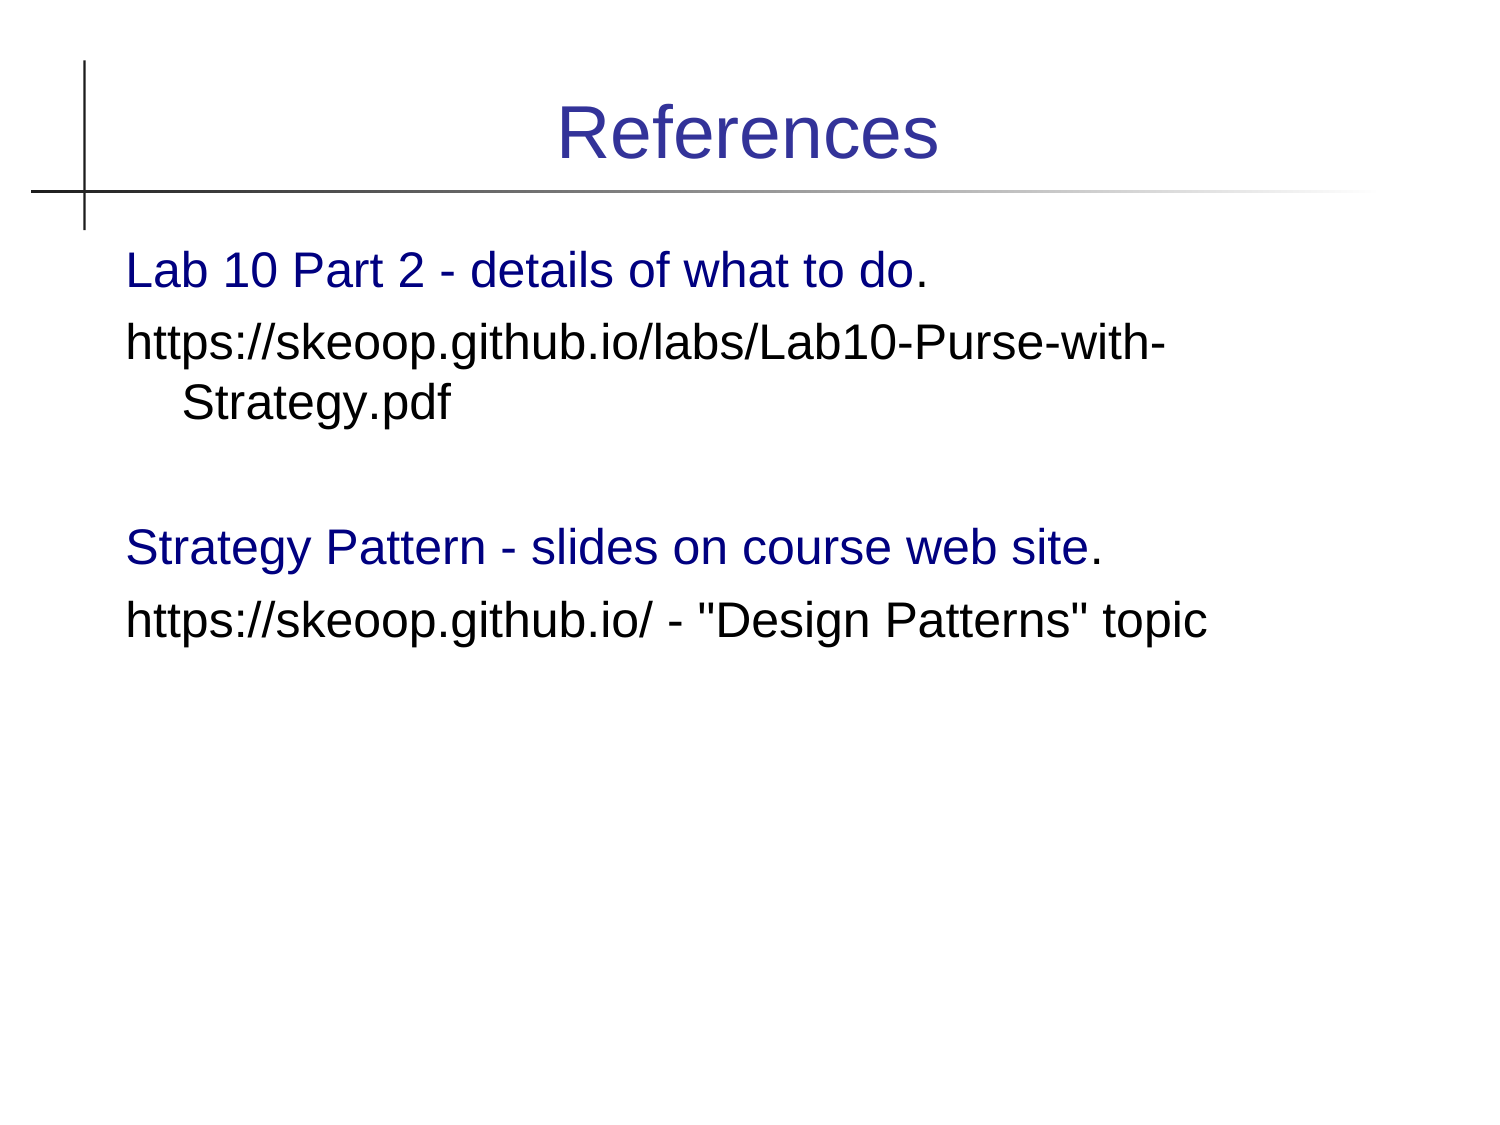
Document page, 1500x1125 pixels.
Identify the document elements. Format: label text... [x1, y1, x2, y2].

list Lab 10 Part 2 - details of what to do. https://skeoop.github.io/labs/Lab10-Purse-with-Strategy.pdf Strategy Pattern - slides on course web site. https://skeoop.github.io/ - "Design Patterns" topic [110, 229, 1408, 960]
title References [100, 42, 1397, 182]
